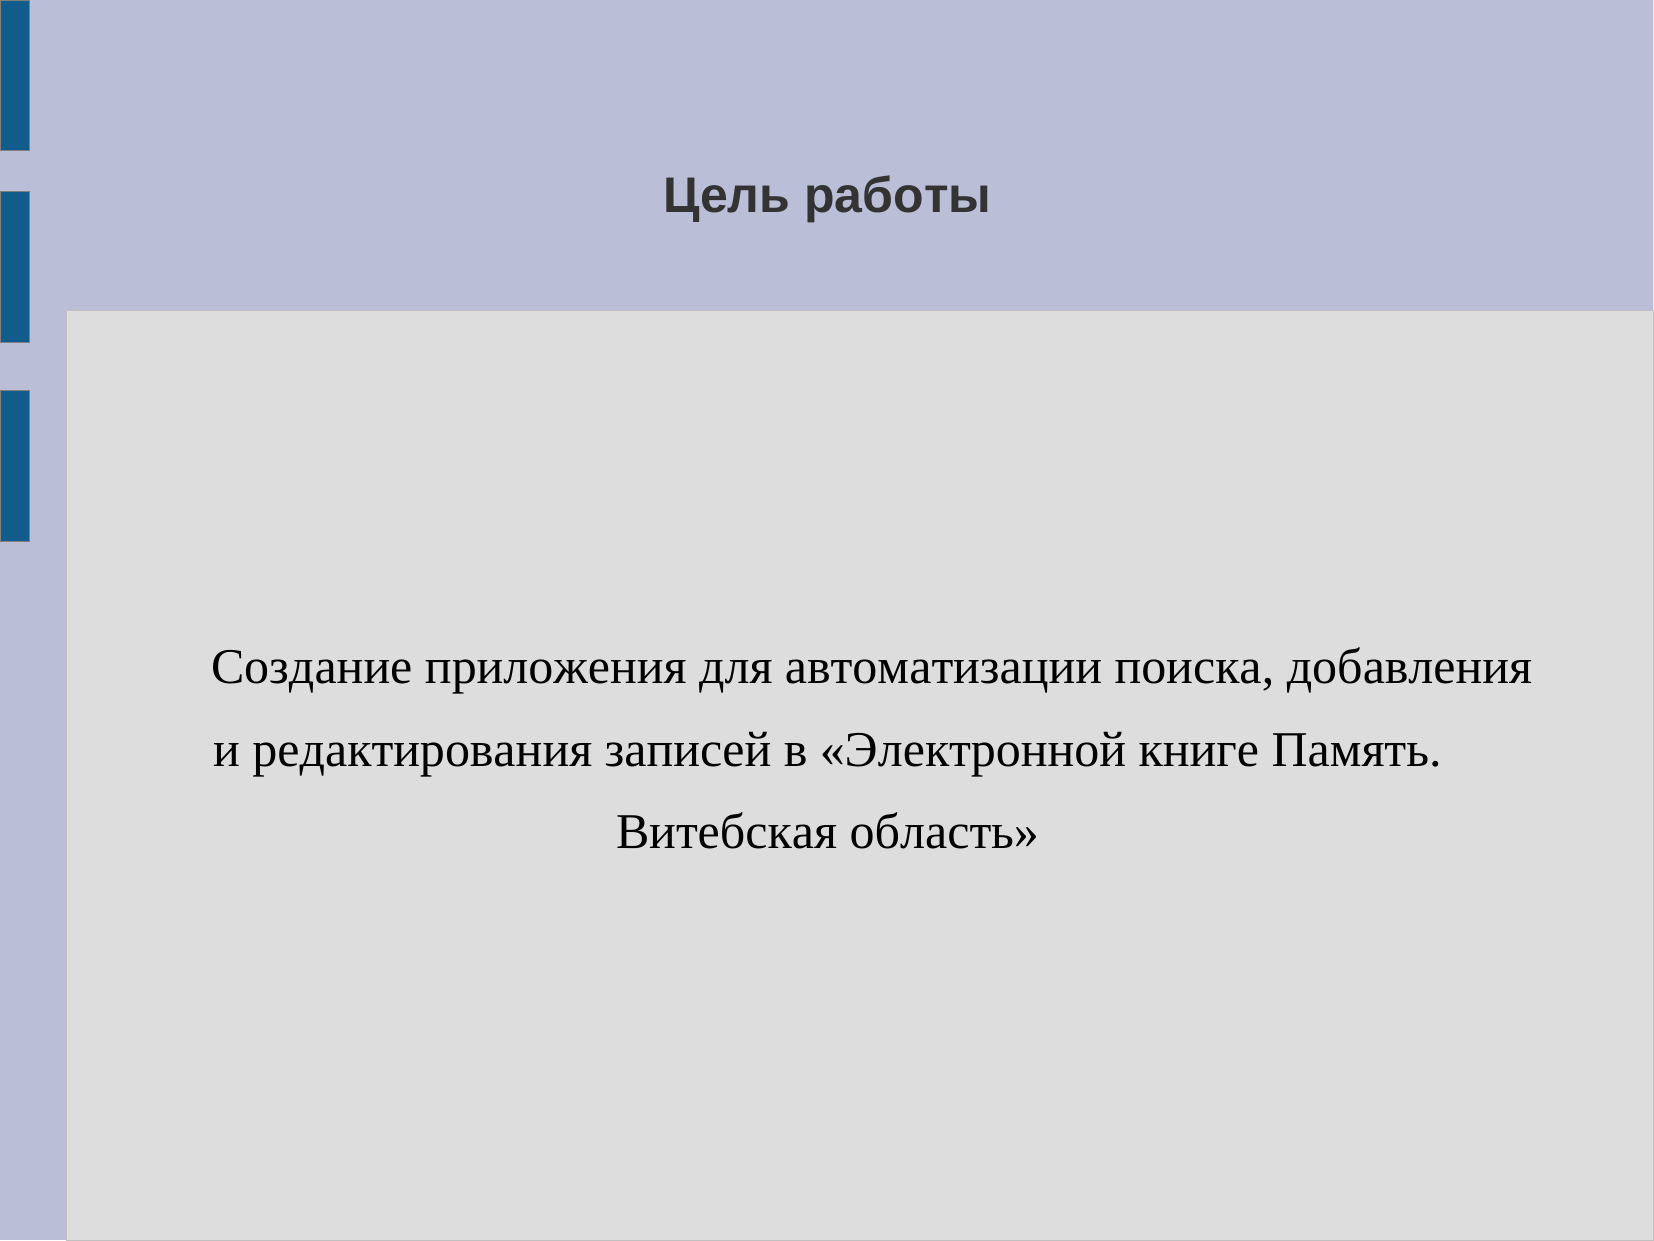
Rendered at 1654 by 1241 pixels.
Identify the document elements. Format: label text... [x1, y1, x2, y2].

title Цель работы [121, 91, 1534, 299]
subtitle Создание приложения для автоматизации поиска, добавления и редактирования записей в «Электронной книге Память. Витебская область» [121, 344, 1534, 1127]
